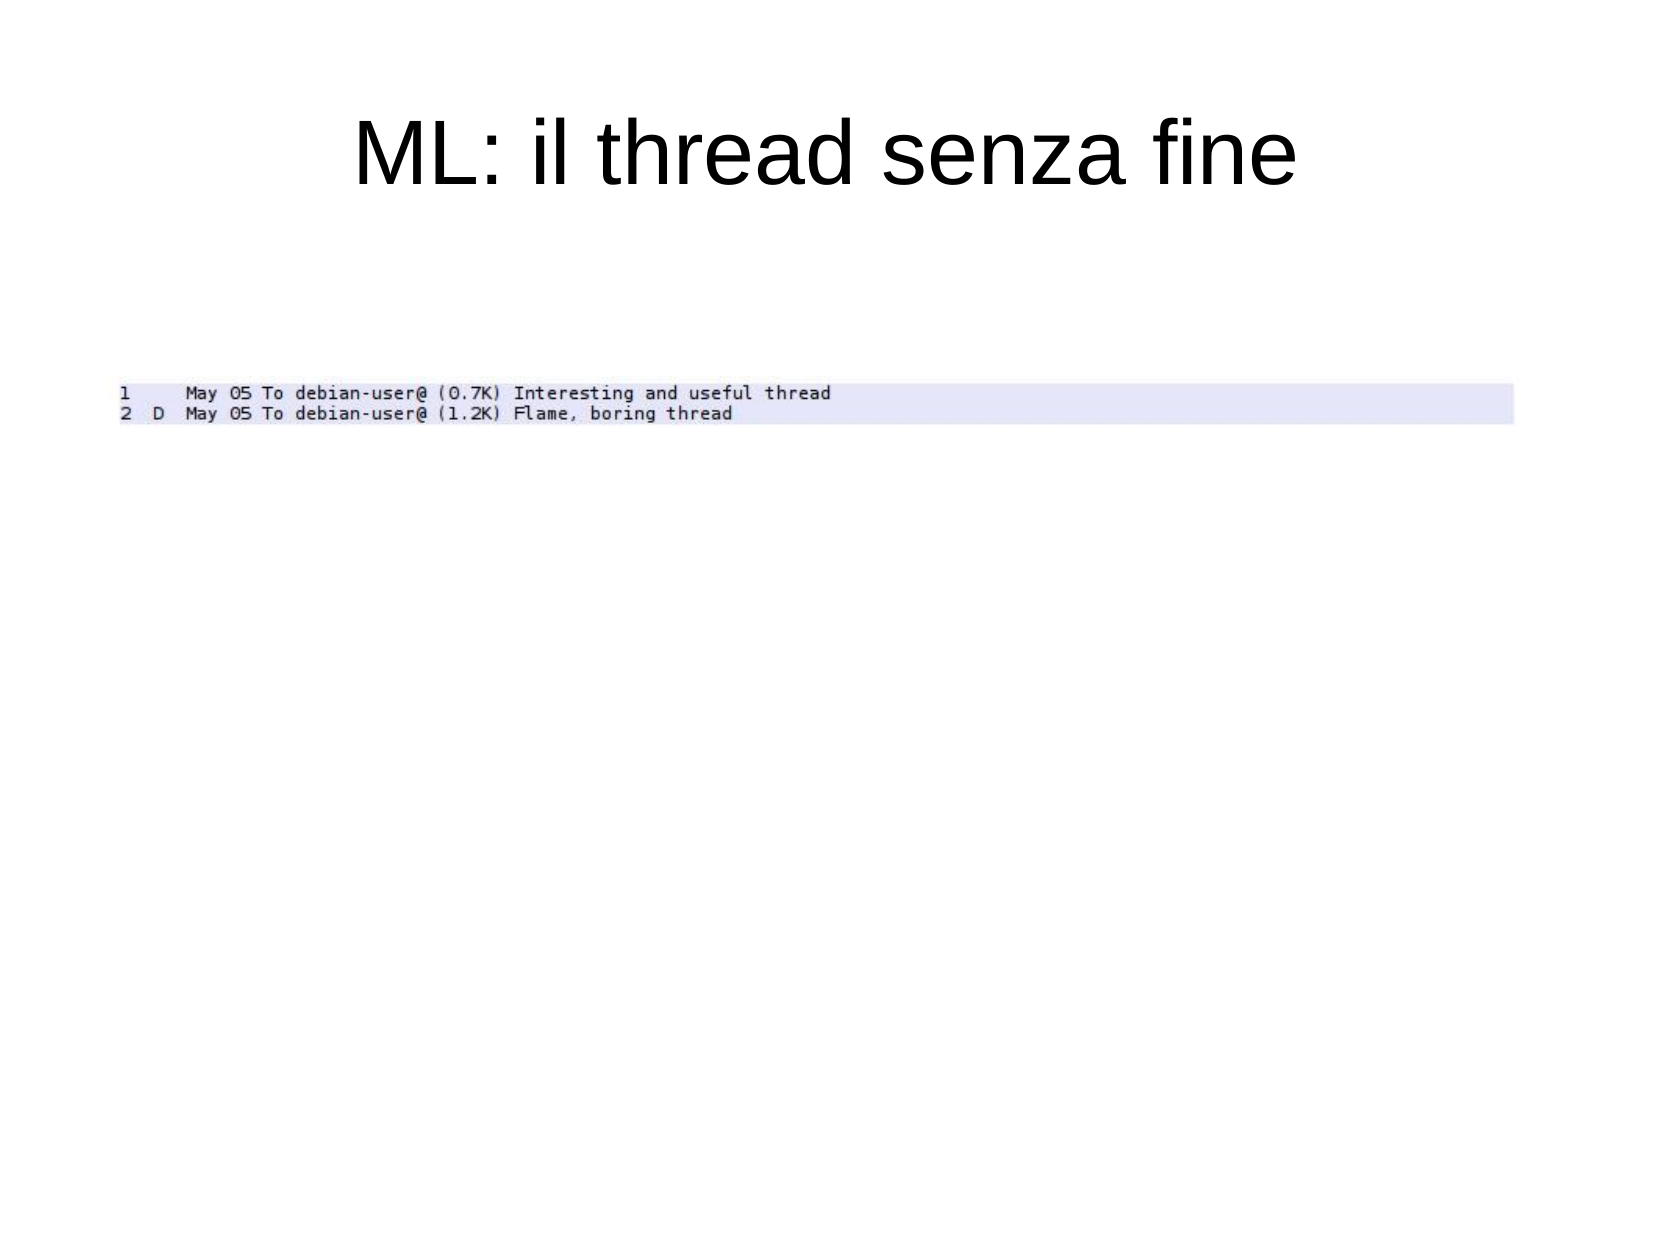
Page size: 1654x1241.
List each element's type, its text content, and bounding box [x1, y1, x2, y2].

title ML: il thread senza fine [82, 49, 1571, 257]
picture [106, 376, 1533, 438]
